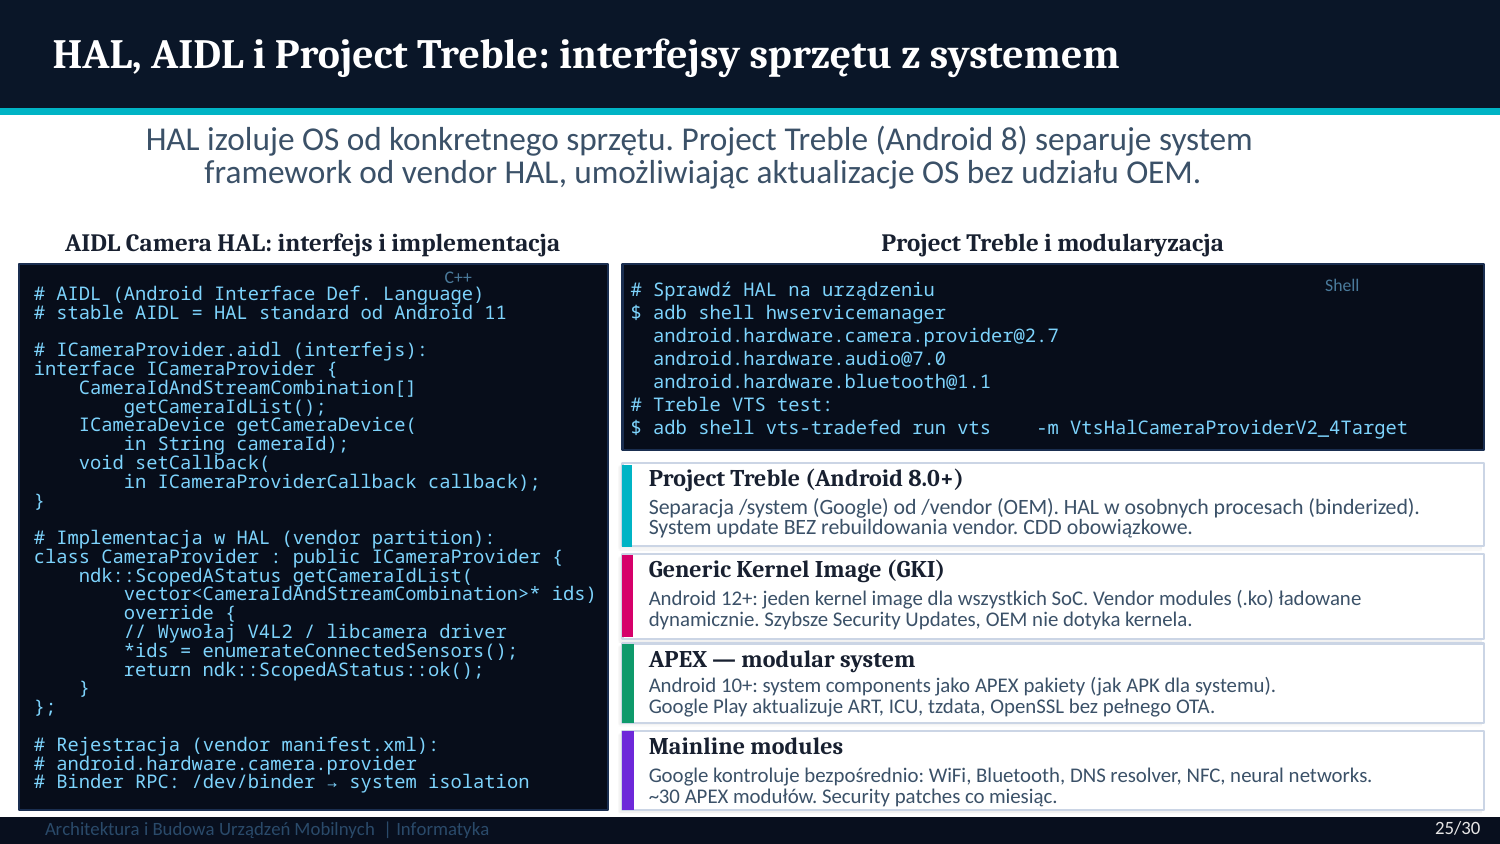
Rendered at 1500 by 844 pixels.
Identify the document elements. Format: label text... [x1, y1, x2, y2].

text_box Shell [1325, 271, 1475, 303]
text_box APEX — modular system [649, 644, 1472, 675]
text_box Android 10+: system components jako APEX pakiety (jak APK dla systemu). Google Play aktualizuje ART, ICU, tzdata, OpenSSL bez pełnego OTA. [649, 676, 1465, 720]
text_box [622, 731, 1484, 810]
text_box # AIDL (Android Interface Def. Language) # stable AIDL = HAL standard od Android 11 # ICameraProvider.aidl (interfejs): interface ICameraProvider { CameraIdAndStreamCombination[] getCameraIdList(); ICameraDevice getCameraDevice( in String cameraId); void setCallback( in ICameraProviderCallback callback); } # Implementacja w HAL (vendor partition): class CameraProvider : public ICameraProvider { ndk::ScopedAStatus getCameraIdList( vector<CameraIdAndStreamCombination>* ids) override { // Wywołaj V4L2 / libcamera driver *ids = enumerateConnectedSensors(); return ndk::ScopedAStatus::ok(); } }; # Rejestracja (vendor manifest.xml): # android.hardware.camera.provider # Binder RPC: /dev/binder → system isolation [34, 287, 608, 797]
text_box Google kontroluje bezpośrednio: WiFi, Bluetooth, DNS resolver, NFC, neural networks. ~30 APEX modułów. Security patches co miesiąc. [649, 765, 1472, 810]
text_box AIDL Camera HAL: interfejs i implementacja [19, 225, 608, 262]
text_box Architektura i Budowa Urządzeń Mobilnych | Informatyka [45, 819, 1420, 843]
text_box HAL izoluje OS od konkretnego sprzętu. Project Treble (Android 8) separuje system framework od vendor HAL, umożliwiając aktualizacje OS bez udziału OEM. [125, 117, 1283, 201]
text_box Project Treble i modularyzacja [623, 225, 1484, 262]
text_box [622, 463, 1484, 547]
text_box Separacja /system (Google) od /vendor (OEM). HAL w osobnych procesach (binderized). System update BEZ rebuildowania vendor. CDD obowiązkowe. [649, 498, 1472, 542]
text_box [622, 554, 1484, 639]
text_box [0, 817, 1420, 844]
text_box Generic Kernel Image (GKI) [649, 552, 1472, 587]
text_box Android 12+: jeden kernel image dla wszystkich SoC. Vendor modules (.ko) ładowane dynamicznie. Szybsze Security Updates, OEM nie dotyka kernela. [649, 587, 1466, 636]
text_box [623, 264, 1484, 450]
text_box Mainline modules [649, 731, 1472, 763]
text_box HAL, AIDL i Project Treble: interfejsy sprzętu z systemem [53, 9, 1447, 102]
text_box # Sprawdź HAL na urządzeniu $ adb shell hwservicemanager android.hardware.camera.provider@2.7 android.hardware.audio@7.0 android.hardware.bluetooth@1.1 # Treble VTS test: $ adb shell vts-tradefed run vts -m VtsHalCameraProviderV2_4Target [631, 279, 1434, 438]
text_box C++ [445, 267, 595, 287]
text_box [622, 644, 1484, 723]
text_box Project Treble (Android 8.0+) [649, 463, 1472, 495]
text_box [19, 264, 608, 810]
text_box [0, 0, 1500, 115]
text_box /30 [1420, 806, 1500, 844]
